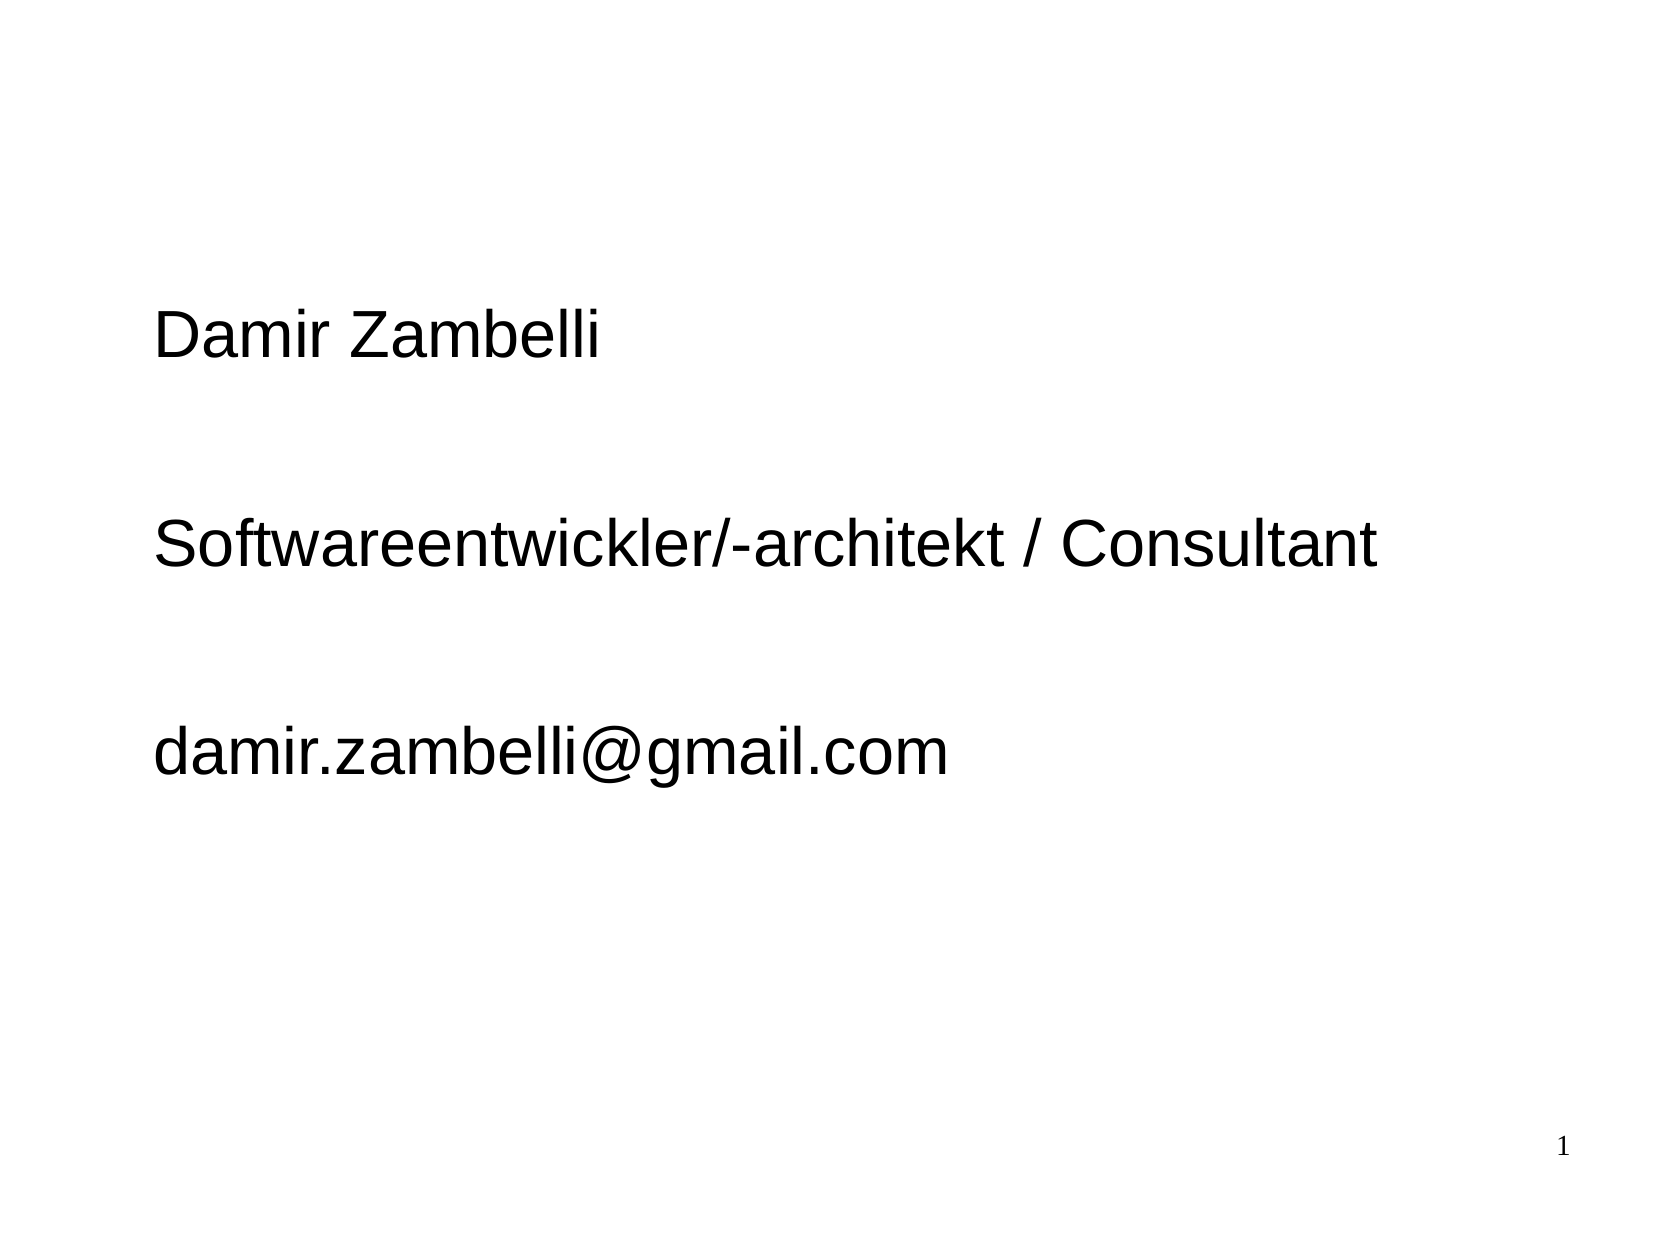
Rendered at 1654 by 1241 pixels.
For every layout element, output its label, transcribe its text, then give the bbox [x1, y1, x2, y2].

list Damir Zambelli Softwareentwickler/-architekt / Consultant damir.zambelli@gmail.com [82, 88, 1571, 1109]
